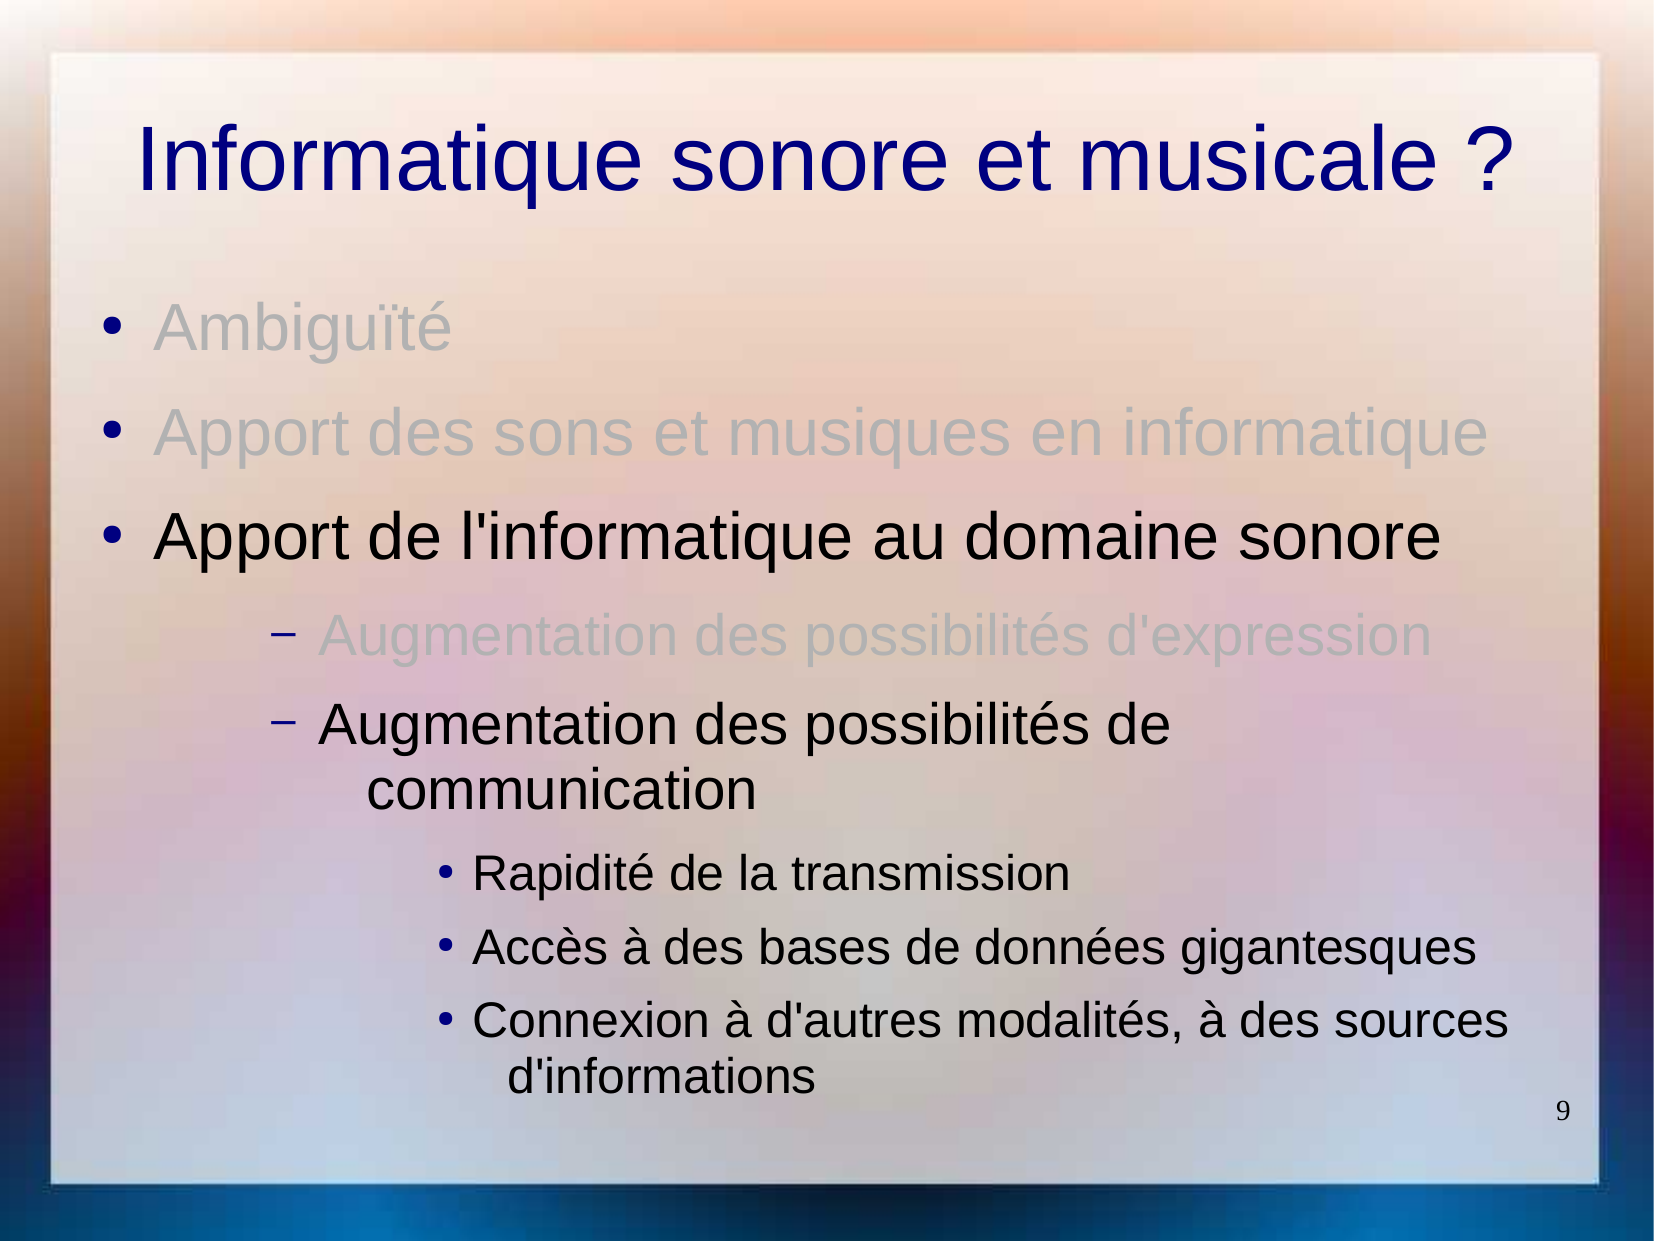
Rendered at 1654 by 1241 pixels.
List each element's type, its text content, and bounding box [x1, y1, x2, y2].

title Informatique sonore et musicale ? [82, 55, 1571, 263]
list Ambiguïté Apport des sons et musiques en informatique Apport de l'informatique au domaine sonore Augmentation des possibilités d'expression Augmentation des possibilités de communication Rapidité de la transmission Accès à des bases de données gigantesques Connexion à d'autres modalités, à des sources d'informations [82, 290, 1571, 1109]
picture [0, 0, 1654, 1241]
